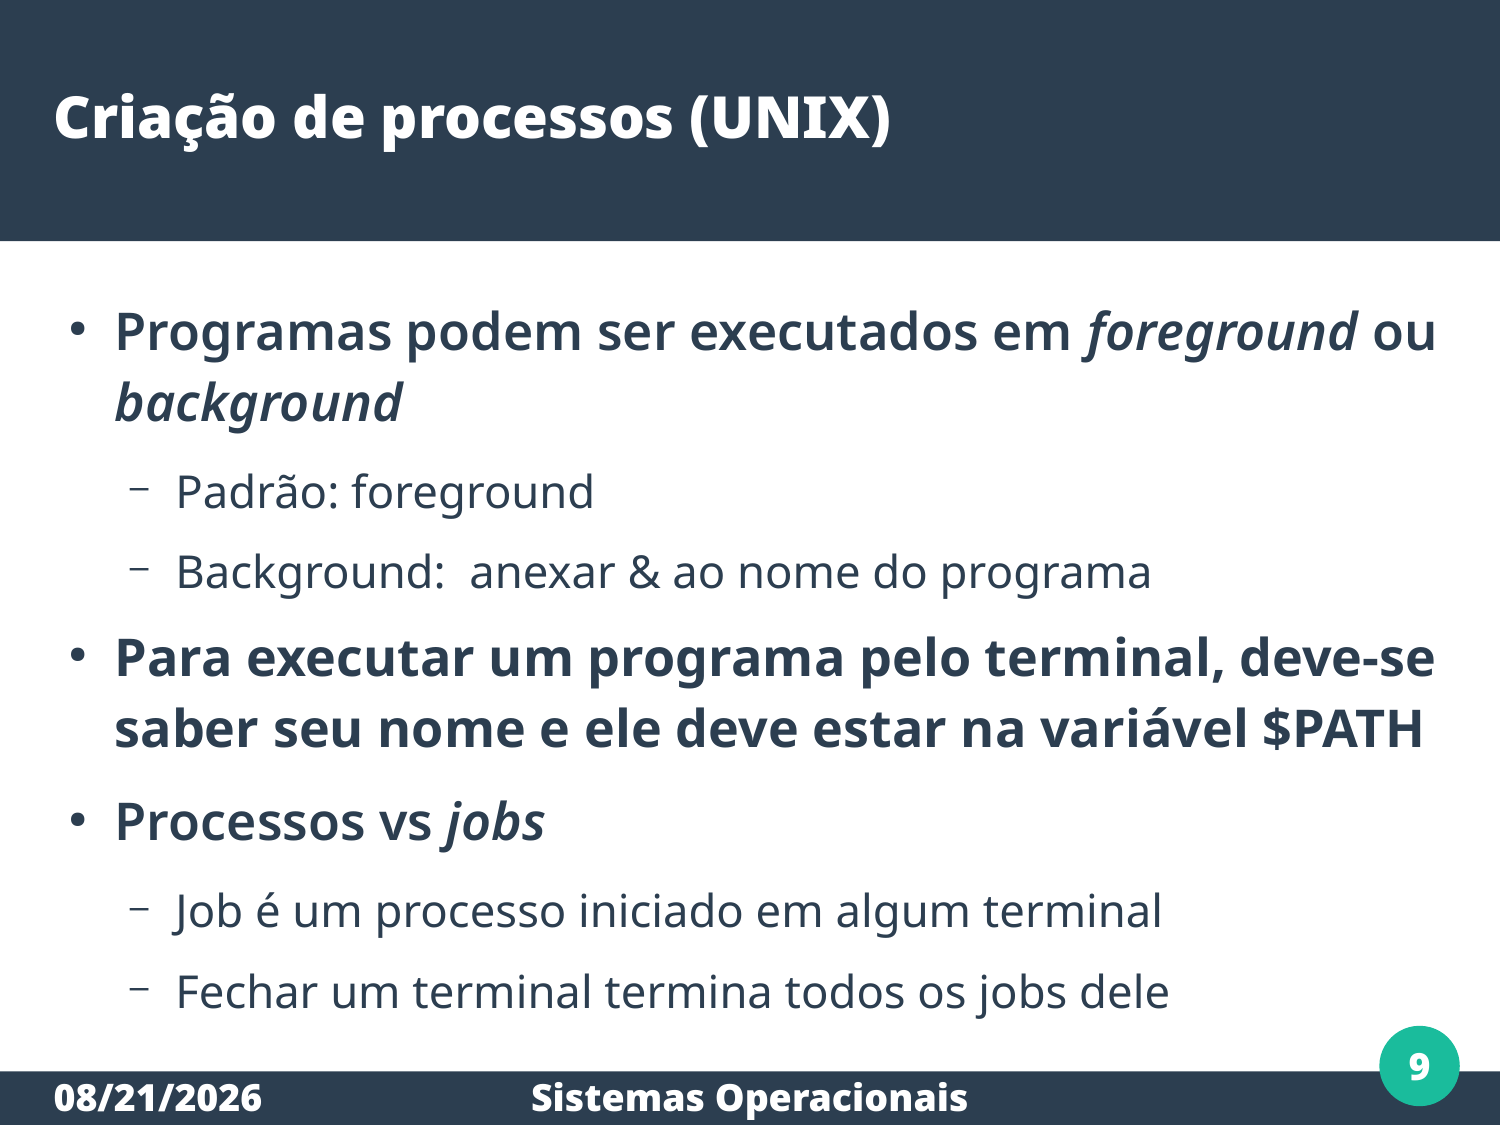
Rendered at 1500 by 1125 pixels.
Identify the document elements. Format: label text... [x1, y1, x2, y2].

title Criação de processos (UNIX) [53, 44, 1447, 188]
list Programas podem ser executados em foreground ou background Padrão: foreground Background: anexar & ao nome do programa Para executar um programa pelo terminal, deve-se saber seu nome e ele deve estar na variável $PATH Processos vs jobs Job é um processo iniciado em algum terminal Fechar um terminal termina todos os jobs dele [53, 294, 1447, 1045]
